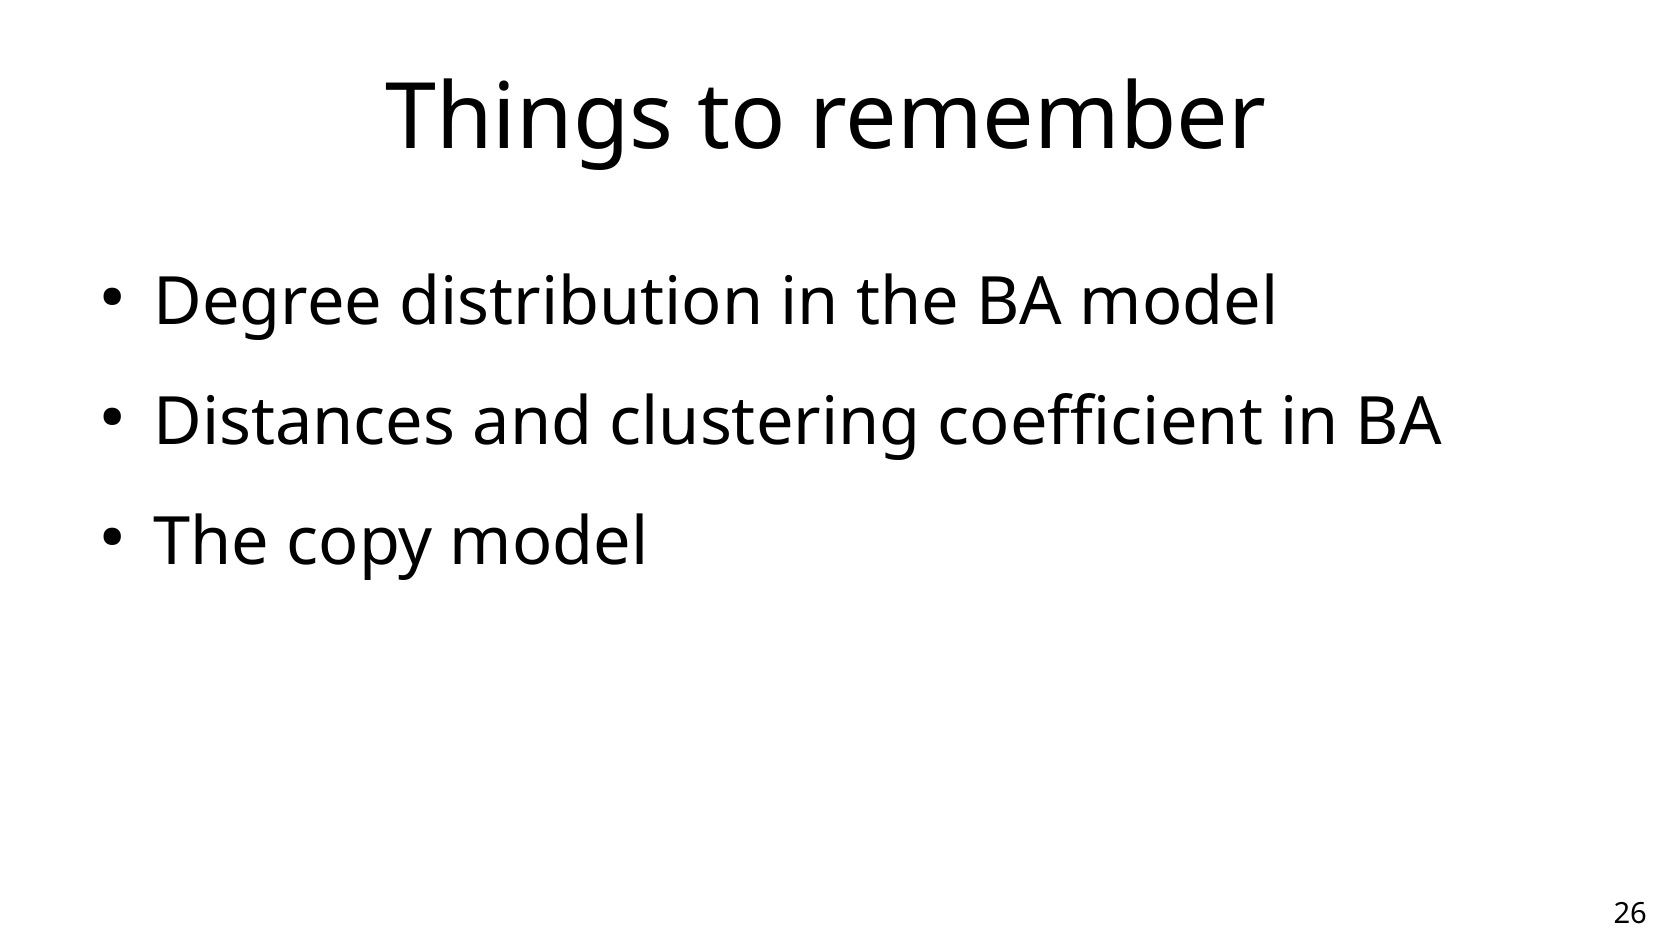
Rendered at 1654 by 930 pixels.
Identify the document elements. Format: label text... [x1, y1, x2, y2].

list Degree distribution in the BA model Distances and clustering coefficient in BA The copy model [82, 252, 1571, 793]
title Things to remember [82, 1, 1571, 225]
